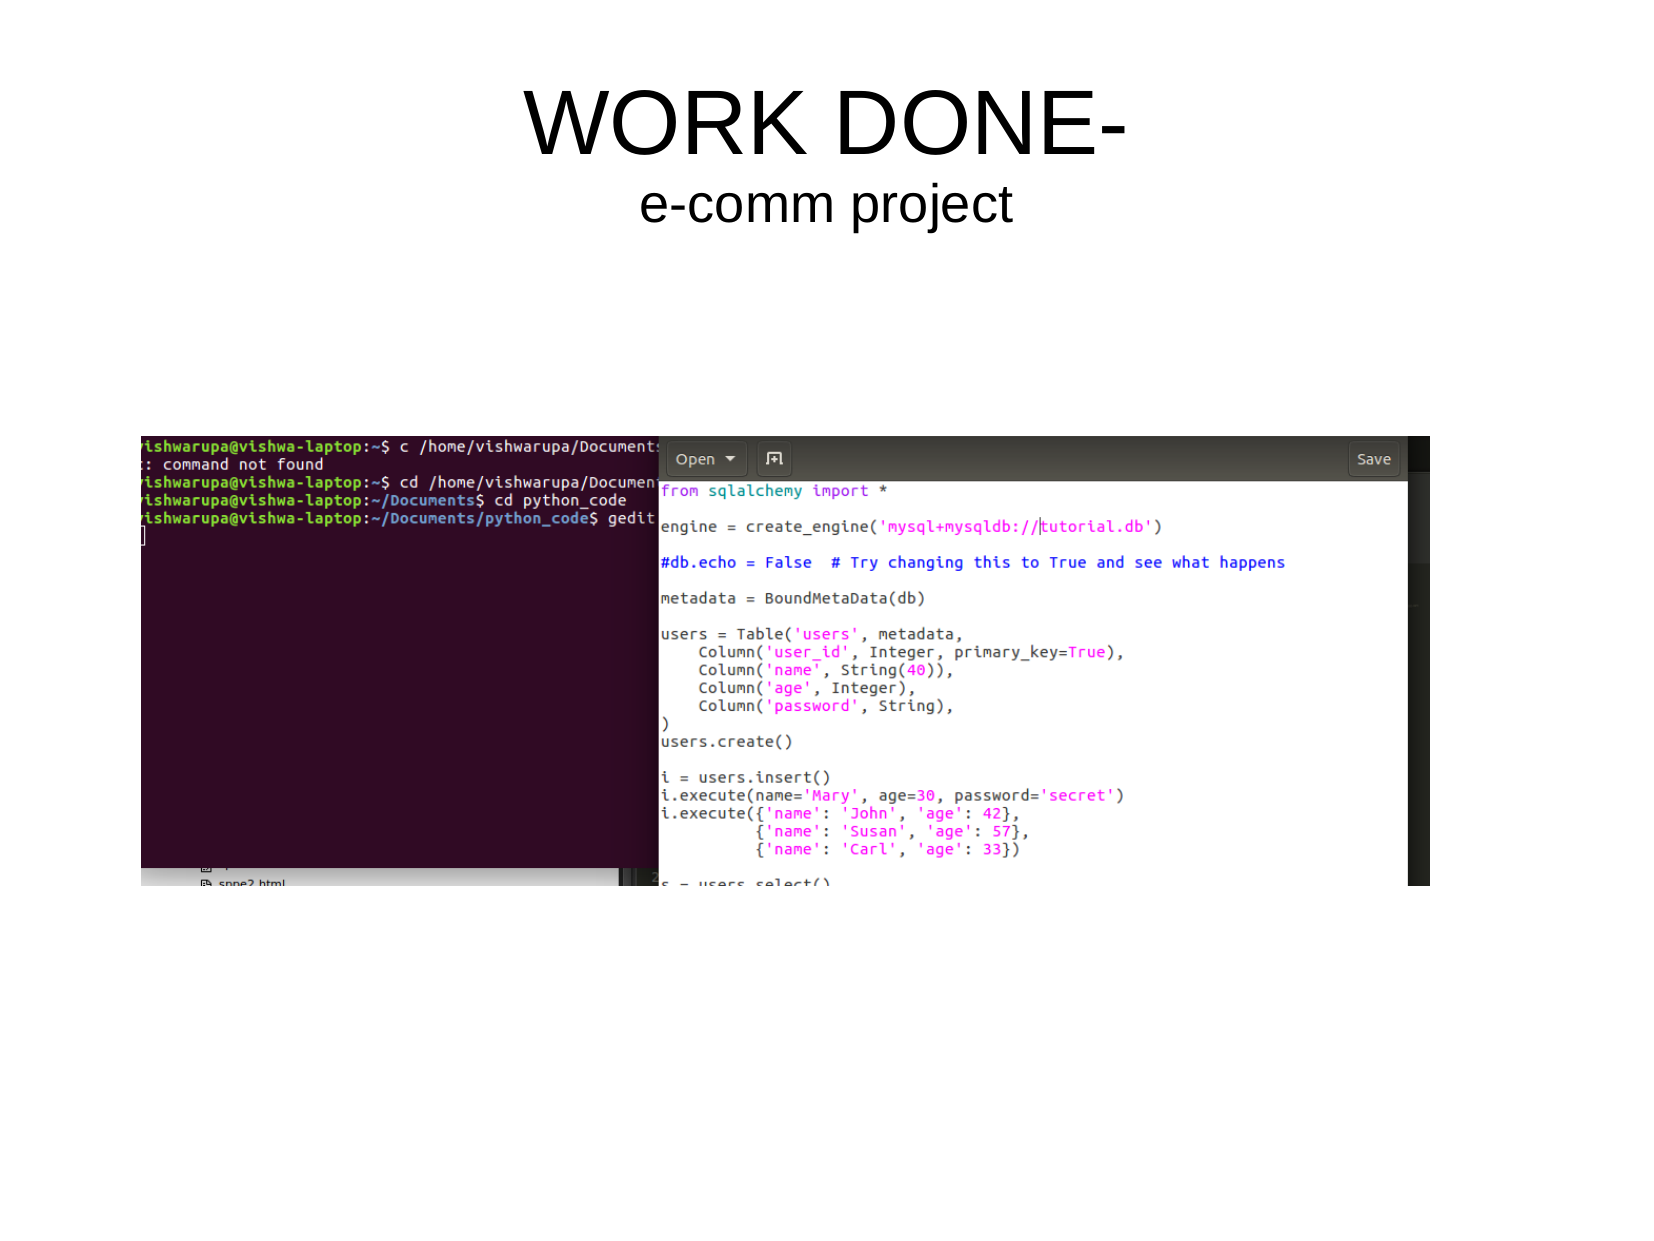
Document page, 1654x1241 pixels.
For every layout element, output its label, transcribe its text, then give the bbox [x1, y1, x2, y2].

title WORK DONE- e-comm project [82, 49, 1571, 257]
picture [141, 436, 1430, 886]
